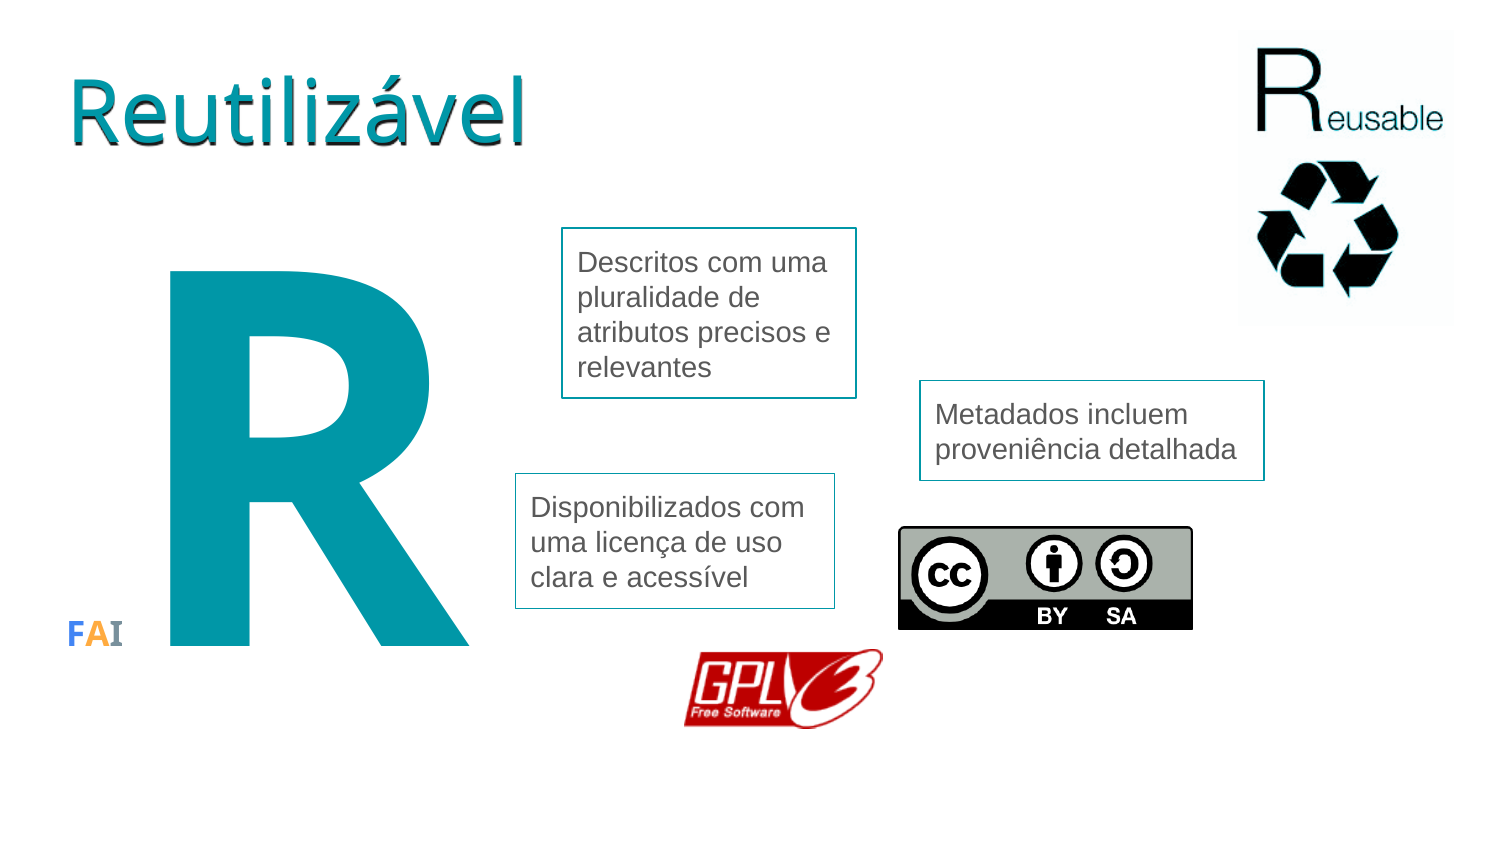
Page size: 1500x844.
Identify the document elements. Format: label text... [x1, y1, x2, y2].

text_box Disponibilizados com uma licença de uso clara e acessível [515, 473, 835, 609]
title Reutilizável [51, 40, 1238, 179]
text_box Metadados incluem proveniência detalhada [919, 380, 1264, 481]
title FAIR [51, 179, 493, 775]
picture [684, 649, 883, 729]
text_box Descritos com uma pluralidade de atributos precisos e relevantes [562, 228, 857, 399]
picture [1238, 30, 1454, 327]
picture [898, 526, 1193, 630]
